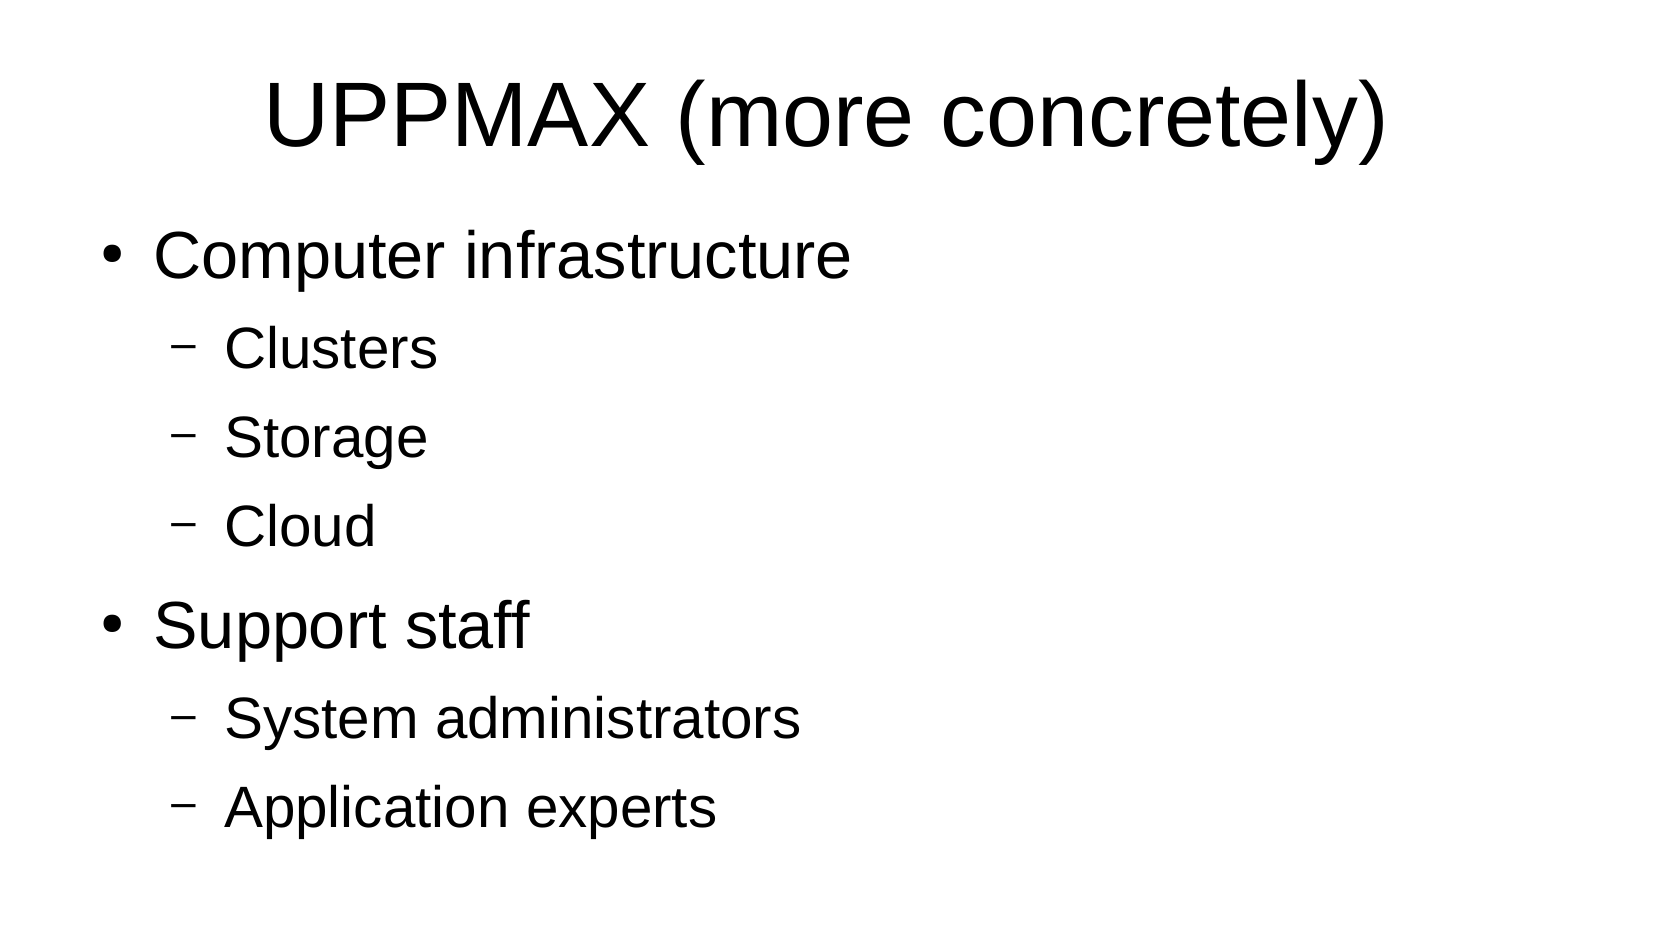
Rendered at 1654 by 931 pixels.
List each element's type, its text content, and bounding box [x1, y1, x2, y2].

list Computer infrastructure Clusters Storage Cloud Support staff System administrators Application experts [82, 217, 1571, 856]
title UPPMAX (more concretely) [82, 37, 1571, 193]
